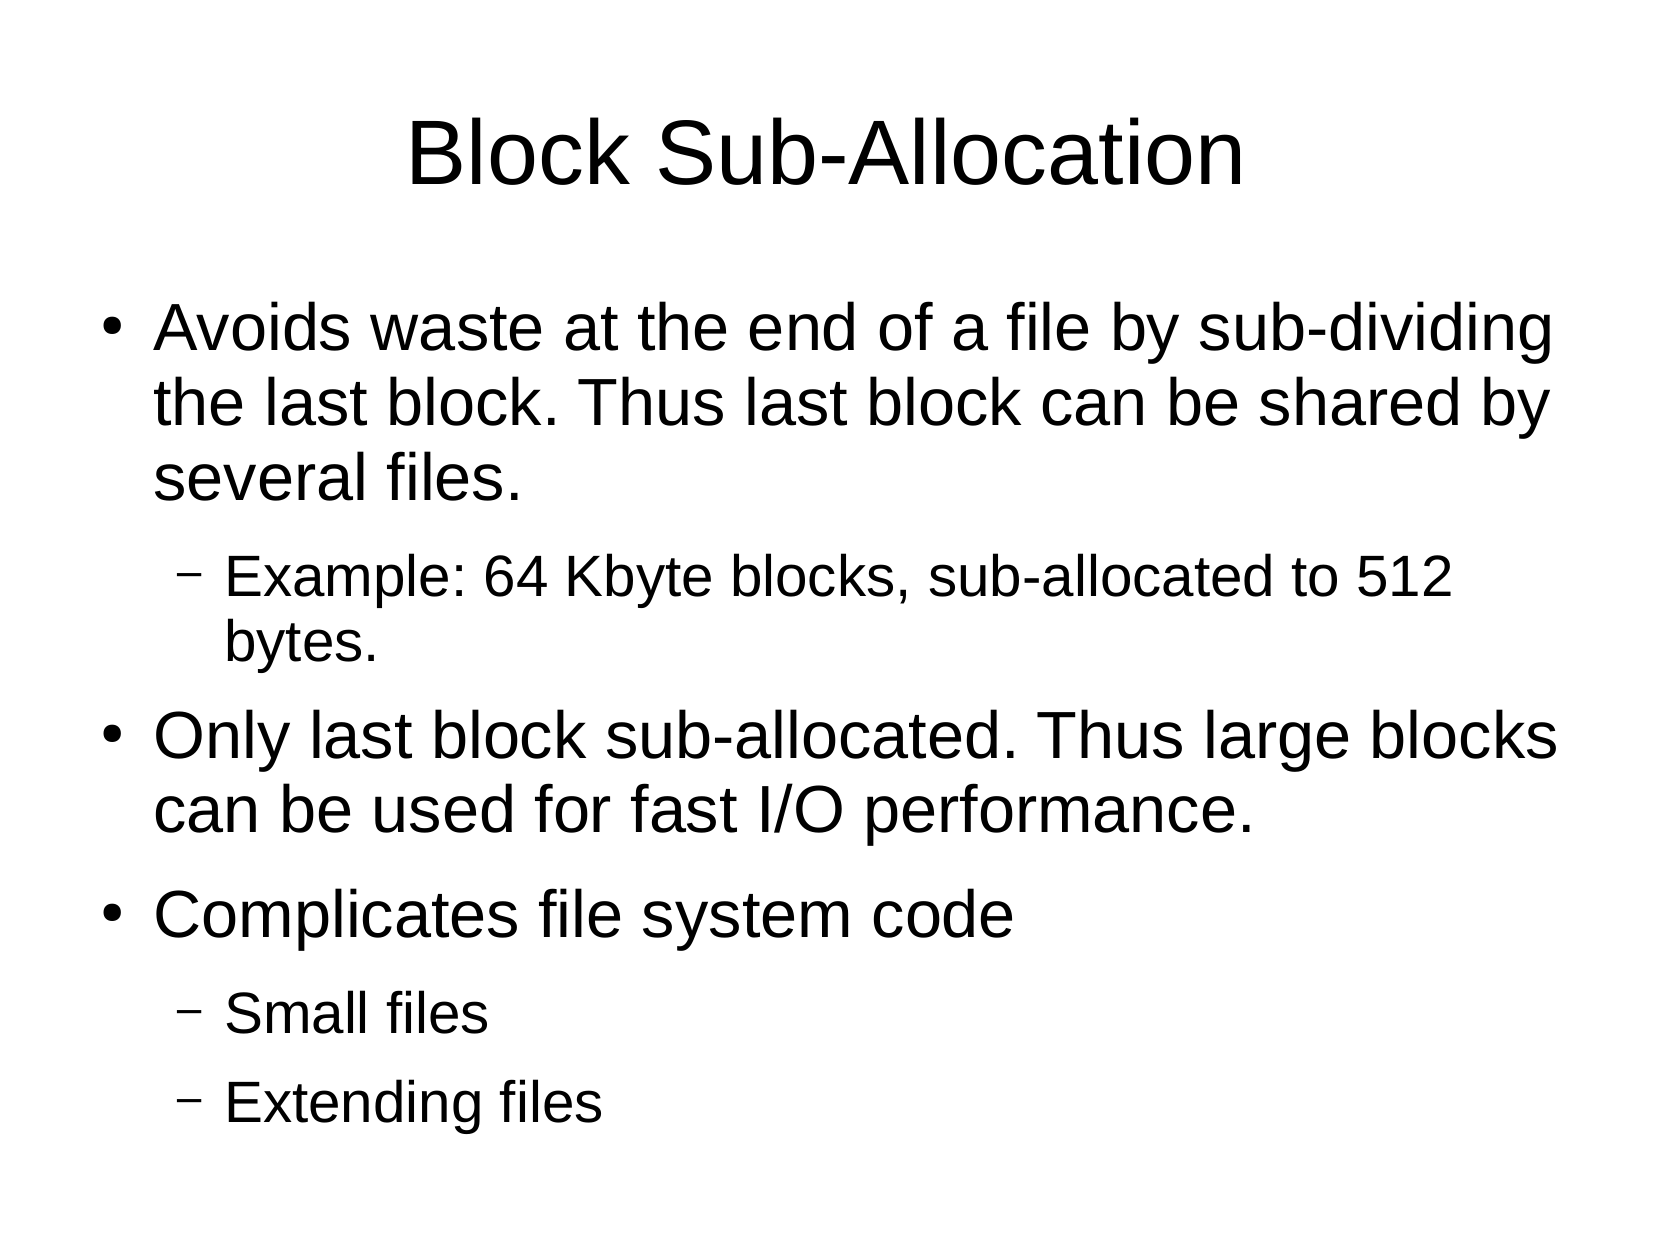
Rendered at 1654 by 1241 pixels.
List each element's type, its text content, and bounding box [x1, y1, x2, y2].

title Block Sub-Allocation [82, 56, 1571, 250]
list Avoids waste at the end of a file by sub-dividing the last block. Thus last block can be shared by several files. Example: 64 Kbyte blocks, sub-allocated to 512 bytes. Only last block sub-allocated. Thus large blocks can be used for fast I/O performance. Complicates file system code Small files Extending files [82, 290, 1571, 1134]
